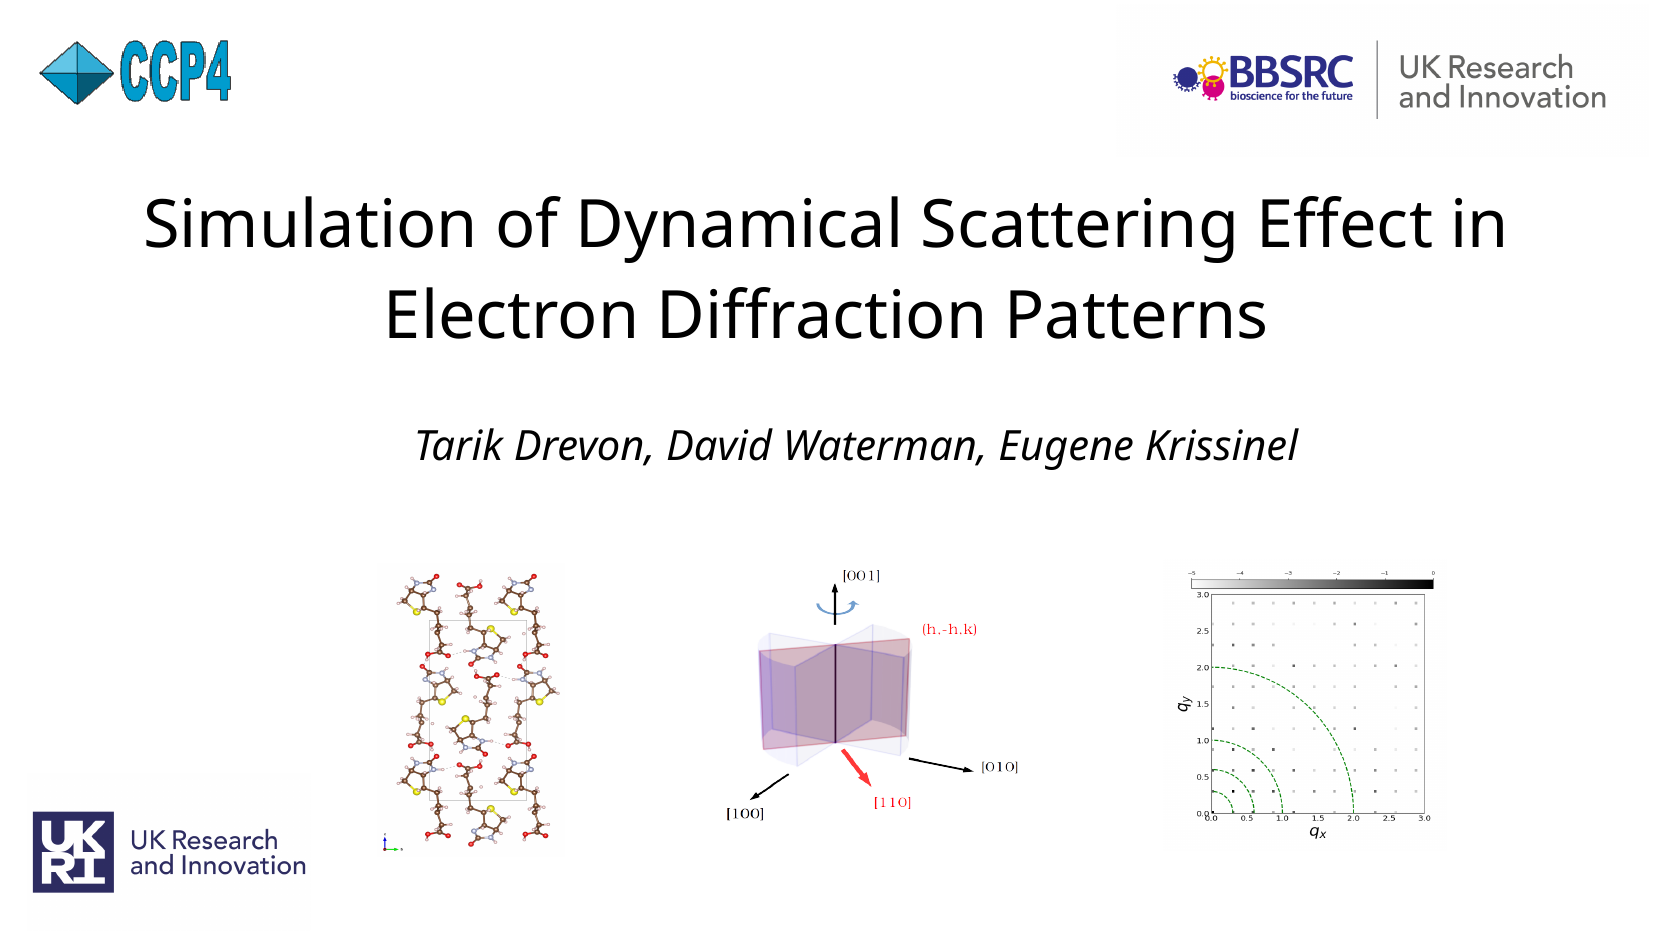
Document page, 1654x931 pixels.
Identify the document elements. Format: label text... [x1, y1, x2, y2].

picture [27, 773, 311, 931]
picture [1116, 4, 1649, 157]
title Simulation of Dynamical Scattering Effect in Electron Diffraction Patterns [82, 177, 1571, 357]
title Tarik Drevon, David Waterman, Eugene Krissinel [162, 392, 1551, 496]
picture [377, 563, 565, 857]
picture [35, 37, 240, 105]
picture [705, 549, 1023, 839]
picture [1163, 559, 1447, 851]
